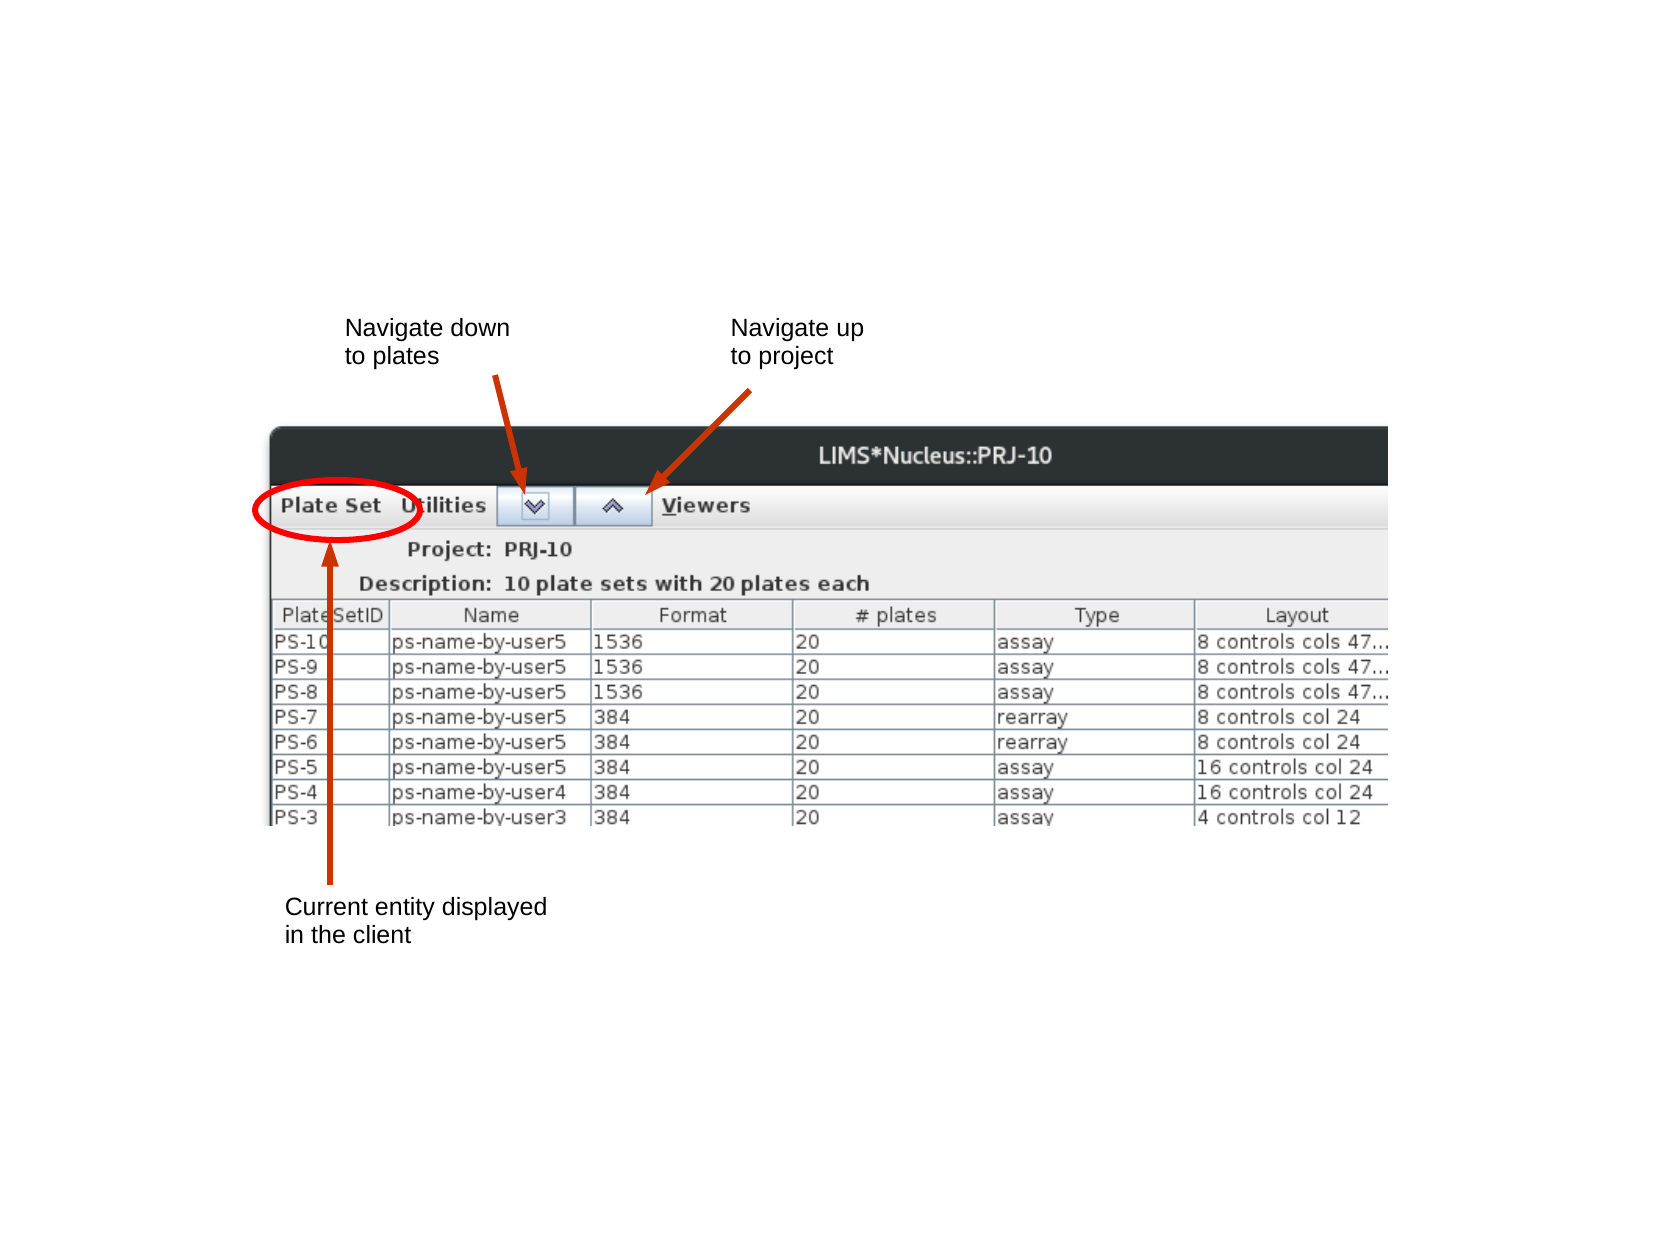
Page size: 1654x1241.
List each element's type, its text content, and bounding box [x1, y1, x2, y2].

picture [259, 484, 416, 537]
text_box Current entity displayed in the client [270, 885, 704, 984]
text_box Navigate down to plates [330, 306, 618, 406]
picture [259, 525, 328, 826]
picture [259, 414, 1388, 826]
text_box Navigate up to project [715, 306, 946, 406]
